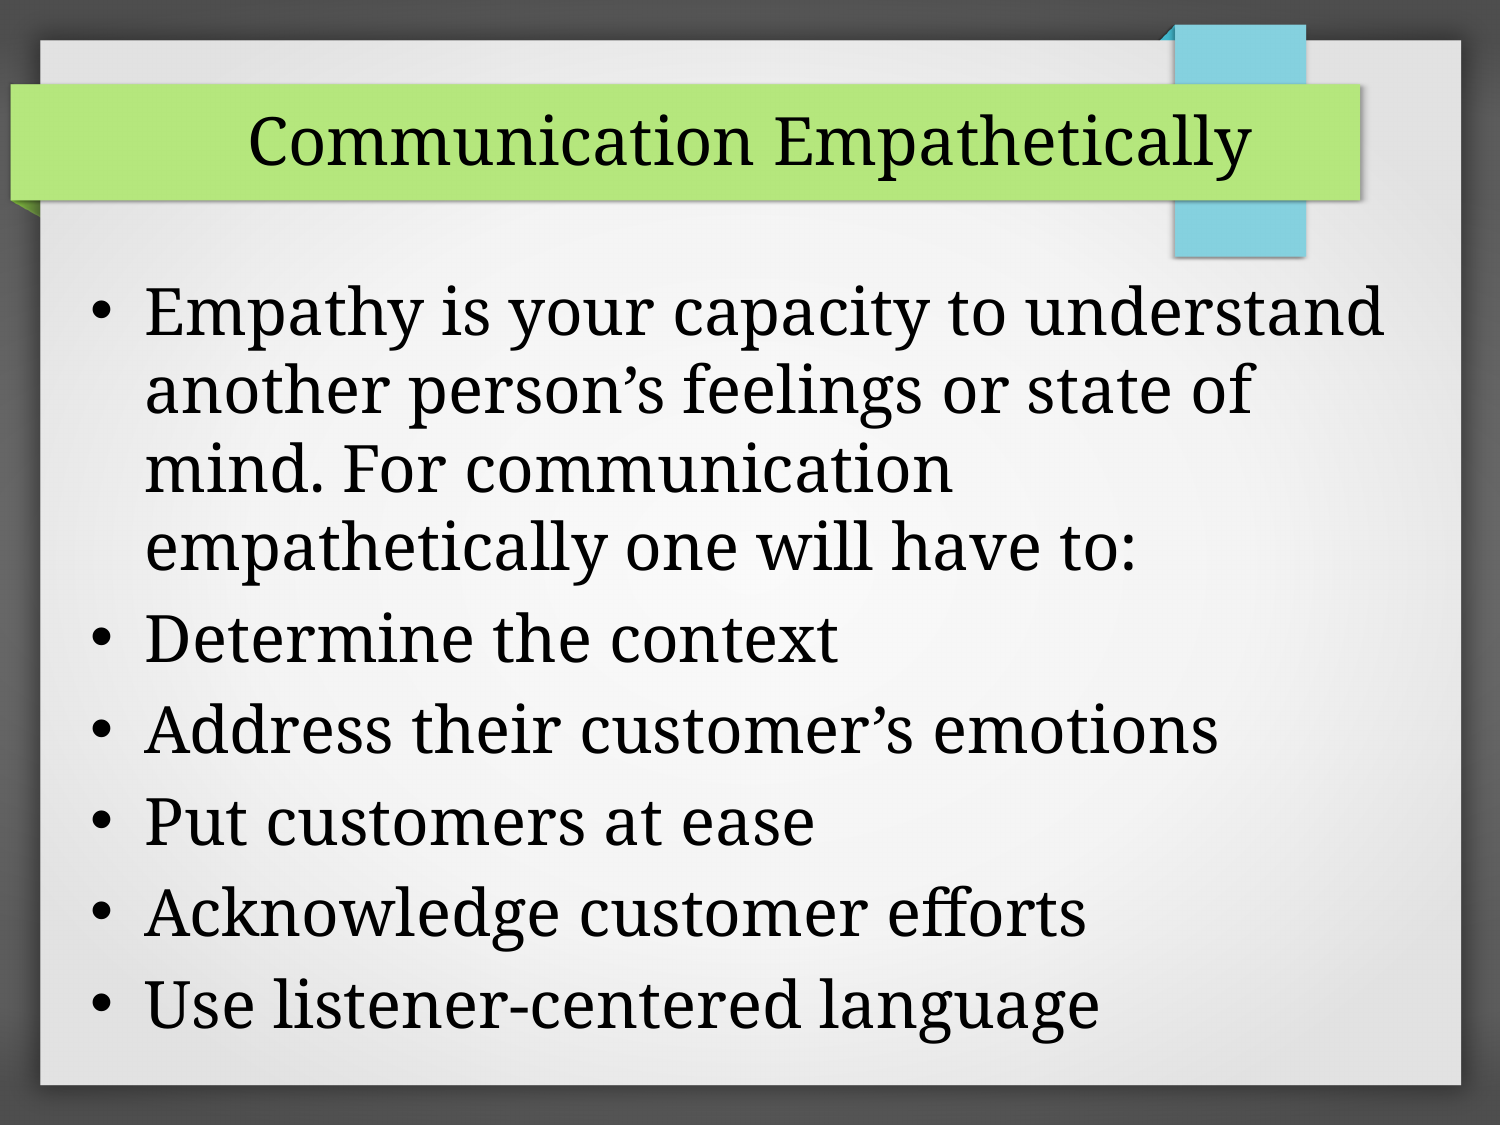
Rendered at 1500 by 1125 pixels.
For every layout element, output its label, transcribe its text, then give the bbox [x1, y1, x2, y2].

picture [0, 0, 1500, 1125]
title Communication Empathetically [75, 45, 1425, 233]
list Empathy is your capacity to understand another person’s feelings or state of mind. For communication empathetically one will have to: Determine the context Address their customer’s emotions Put customers at ease Acknowledge customer efforts Use listener-centered language [75, 262, 1425, 1050]
